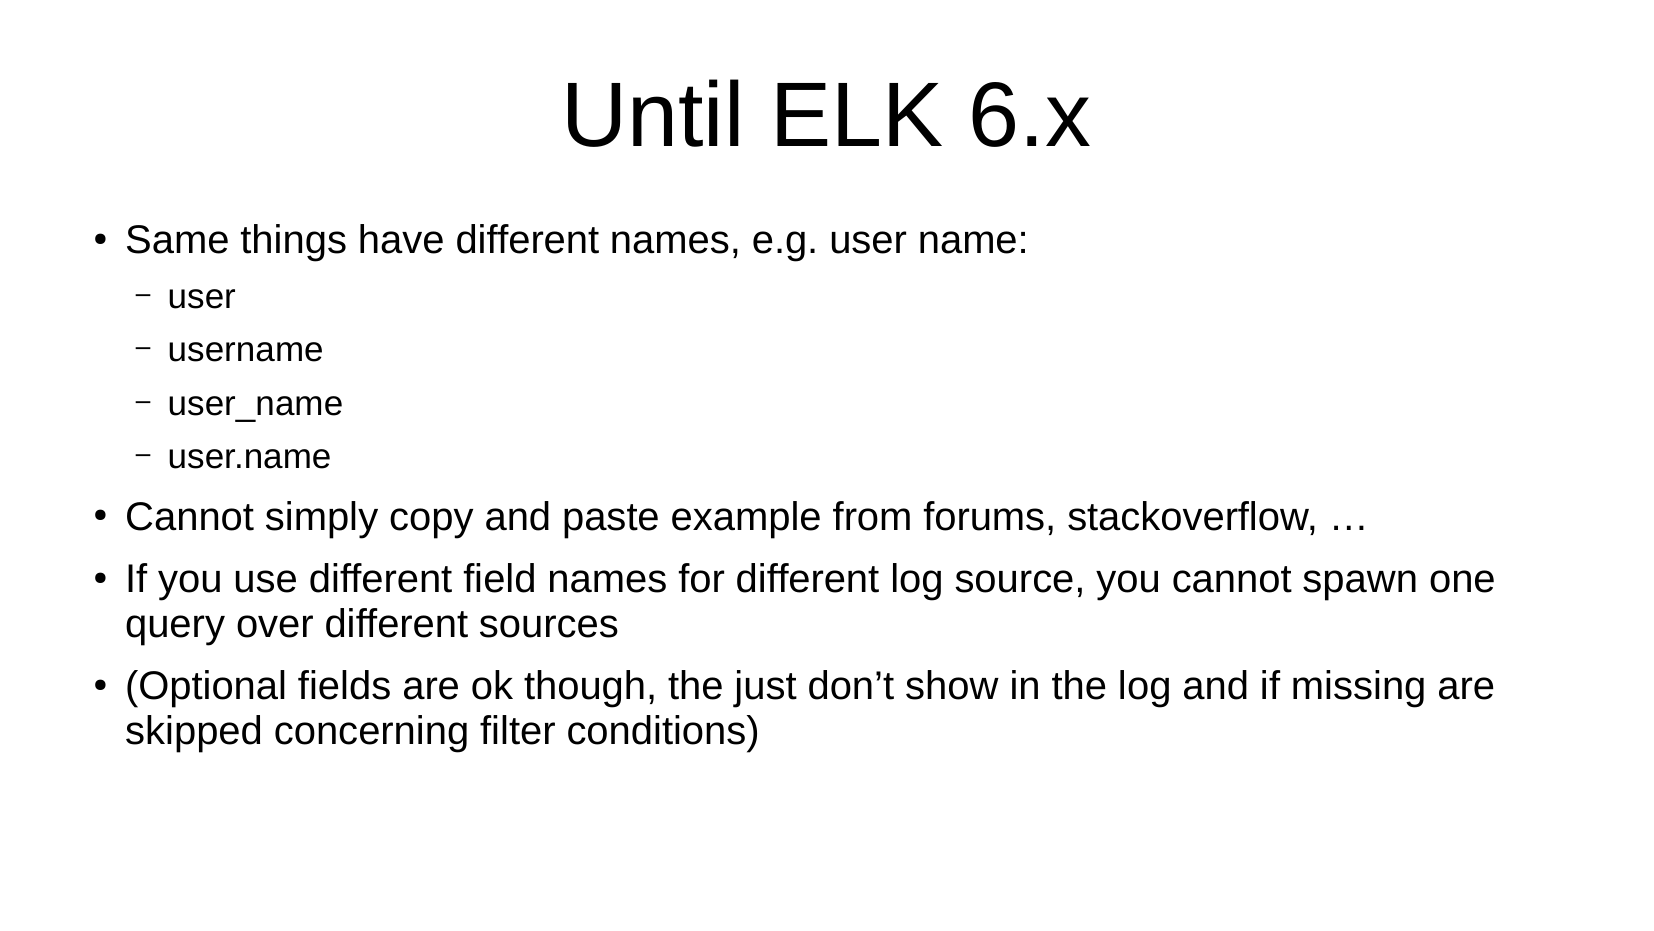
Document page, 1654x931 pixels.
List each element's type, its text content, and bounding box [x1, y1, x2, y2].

title Until ELK 6.x [82, 37, 1571, 193]
list Same things have different names, e.g. user name: user username user_name user.name Cannot simply copy and paste example from forums, stackoverflow, … If you use different field names for different log source, you cannot spawn one query over different sources (Optional fields are ok though, the just don’t show in the log and if missing are skipped concerning filter conditions) [82, 217, 1571, 758]
